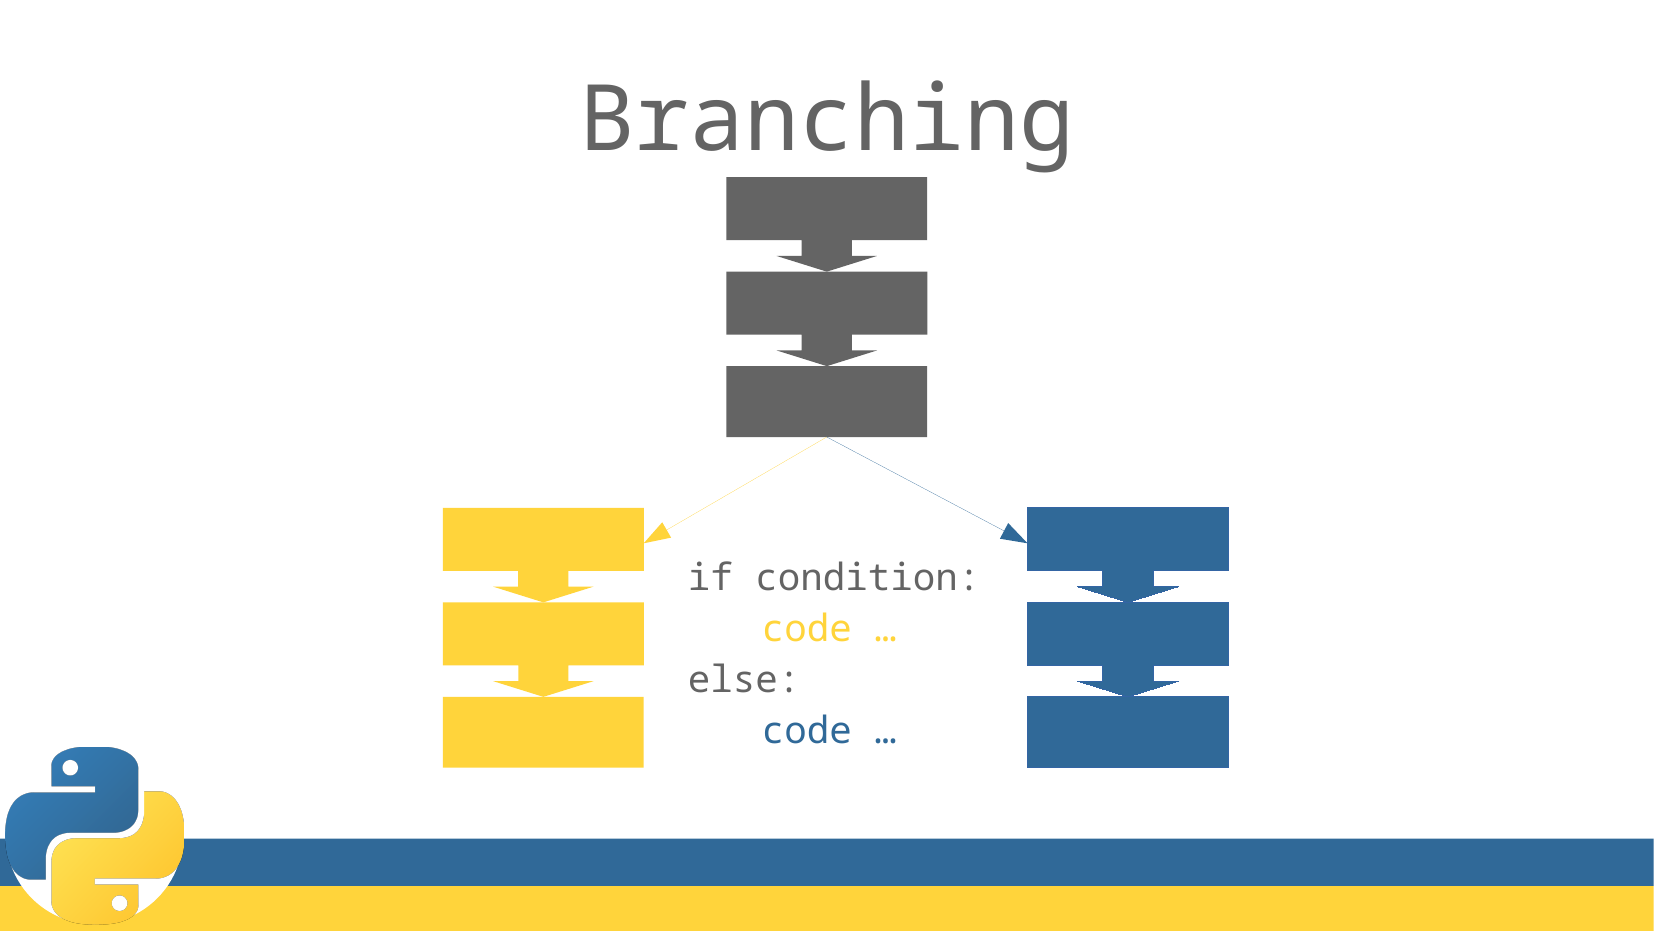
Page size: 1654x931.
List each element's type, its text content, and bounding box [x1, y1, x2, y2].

text_box [442, 507, 644, 768]
text_box [726, 177, 928, 438]
text_box [1027, 507, 1229, 768]
picture [5, 747, 184, 925]
text_box if condition: code … else: code … [673, 543, 996, 709]
title Branching [82, 37, 1571, 193]
